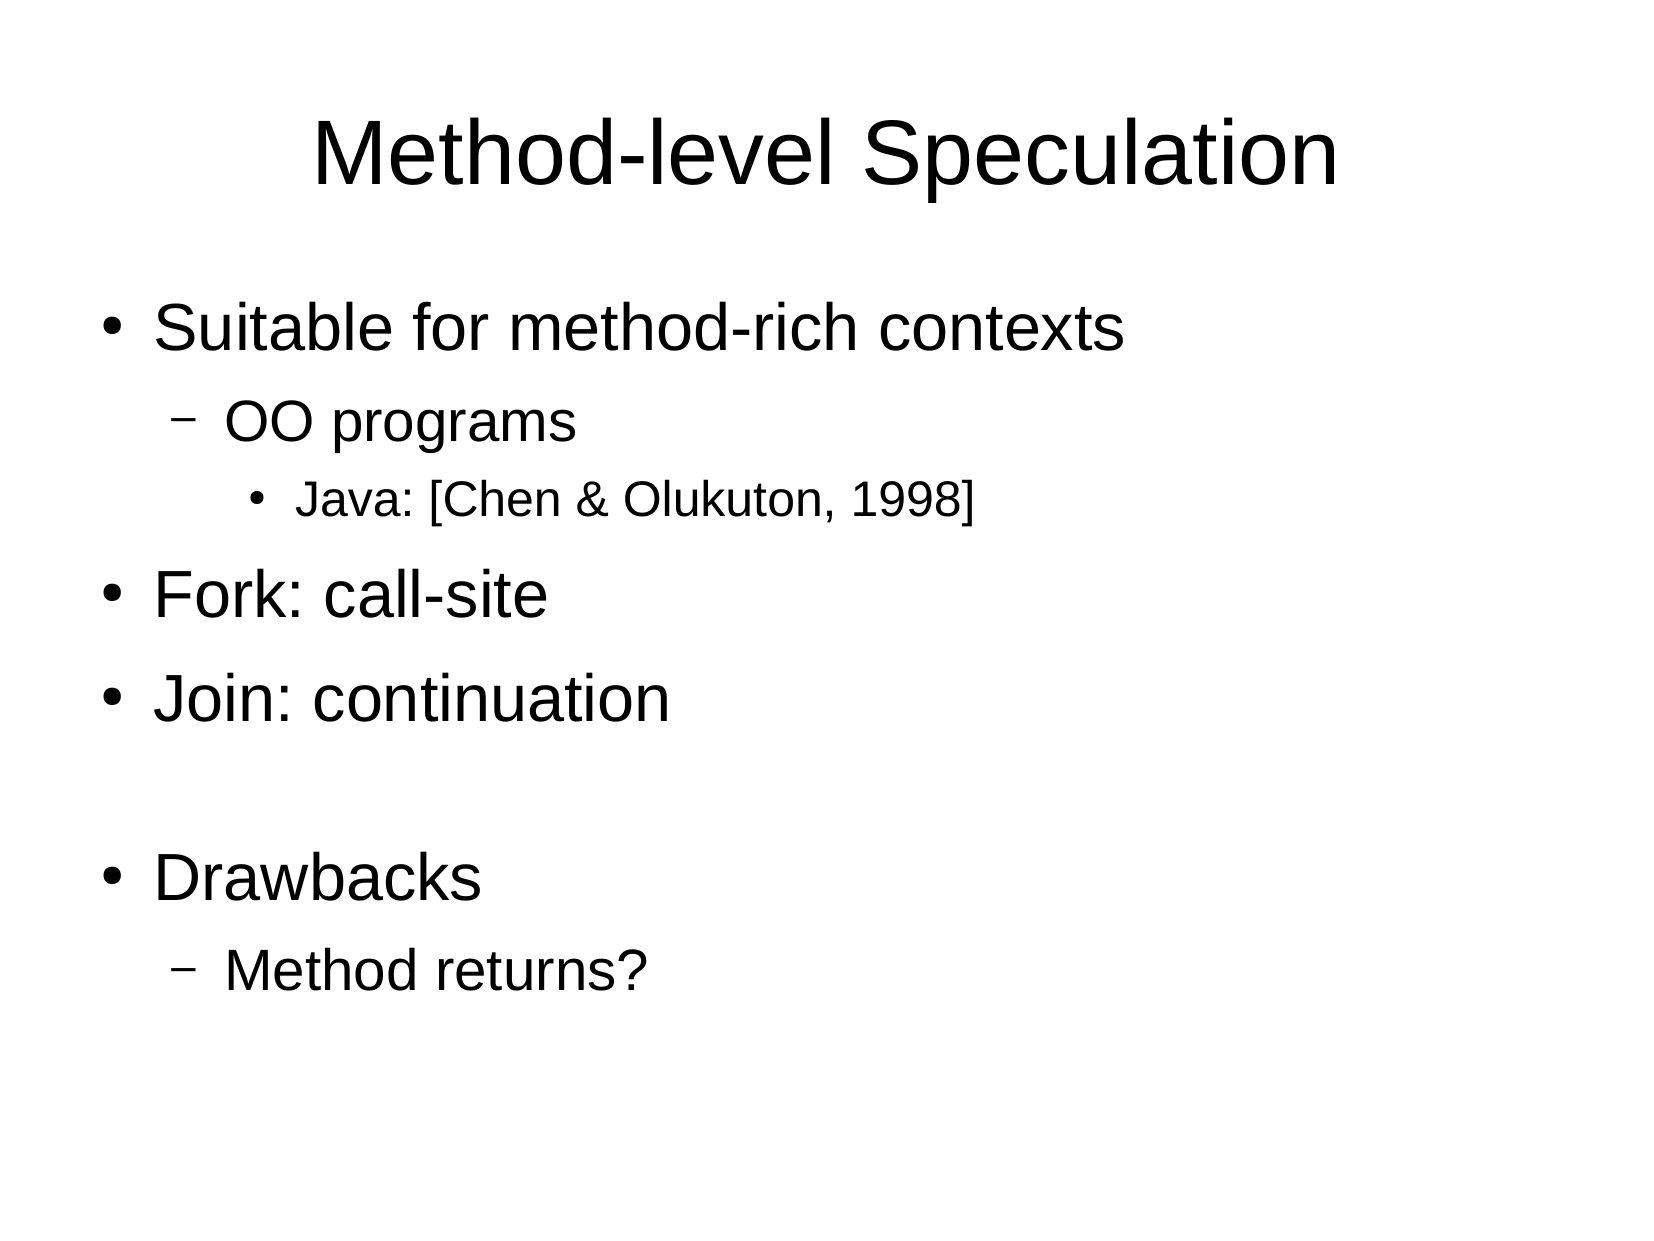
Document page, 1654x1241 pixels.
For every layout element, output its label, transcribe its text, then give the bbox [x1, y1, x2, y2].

list Suitable for method-rich contexts OO programs Java: [Chen & Olukuton, 1998] Fork: call-site Join: continuation Drawbacks Method returns? [82, 290, 1571, 1010]
title Method-level Speculation [82, 49, 1571, 257]
